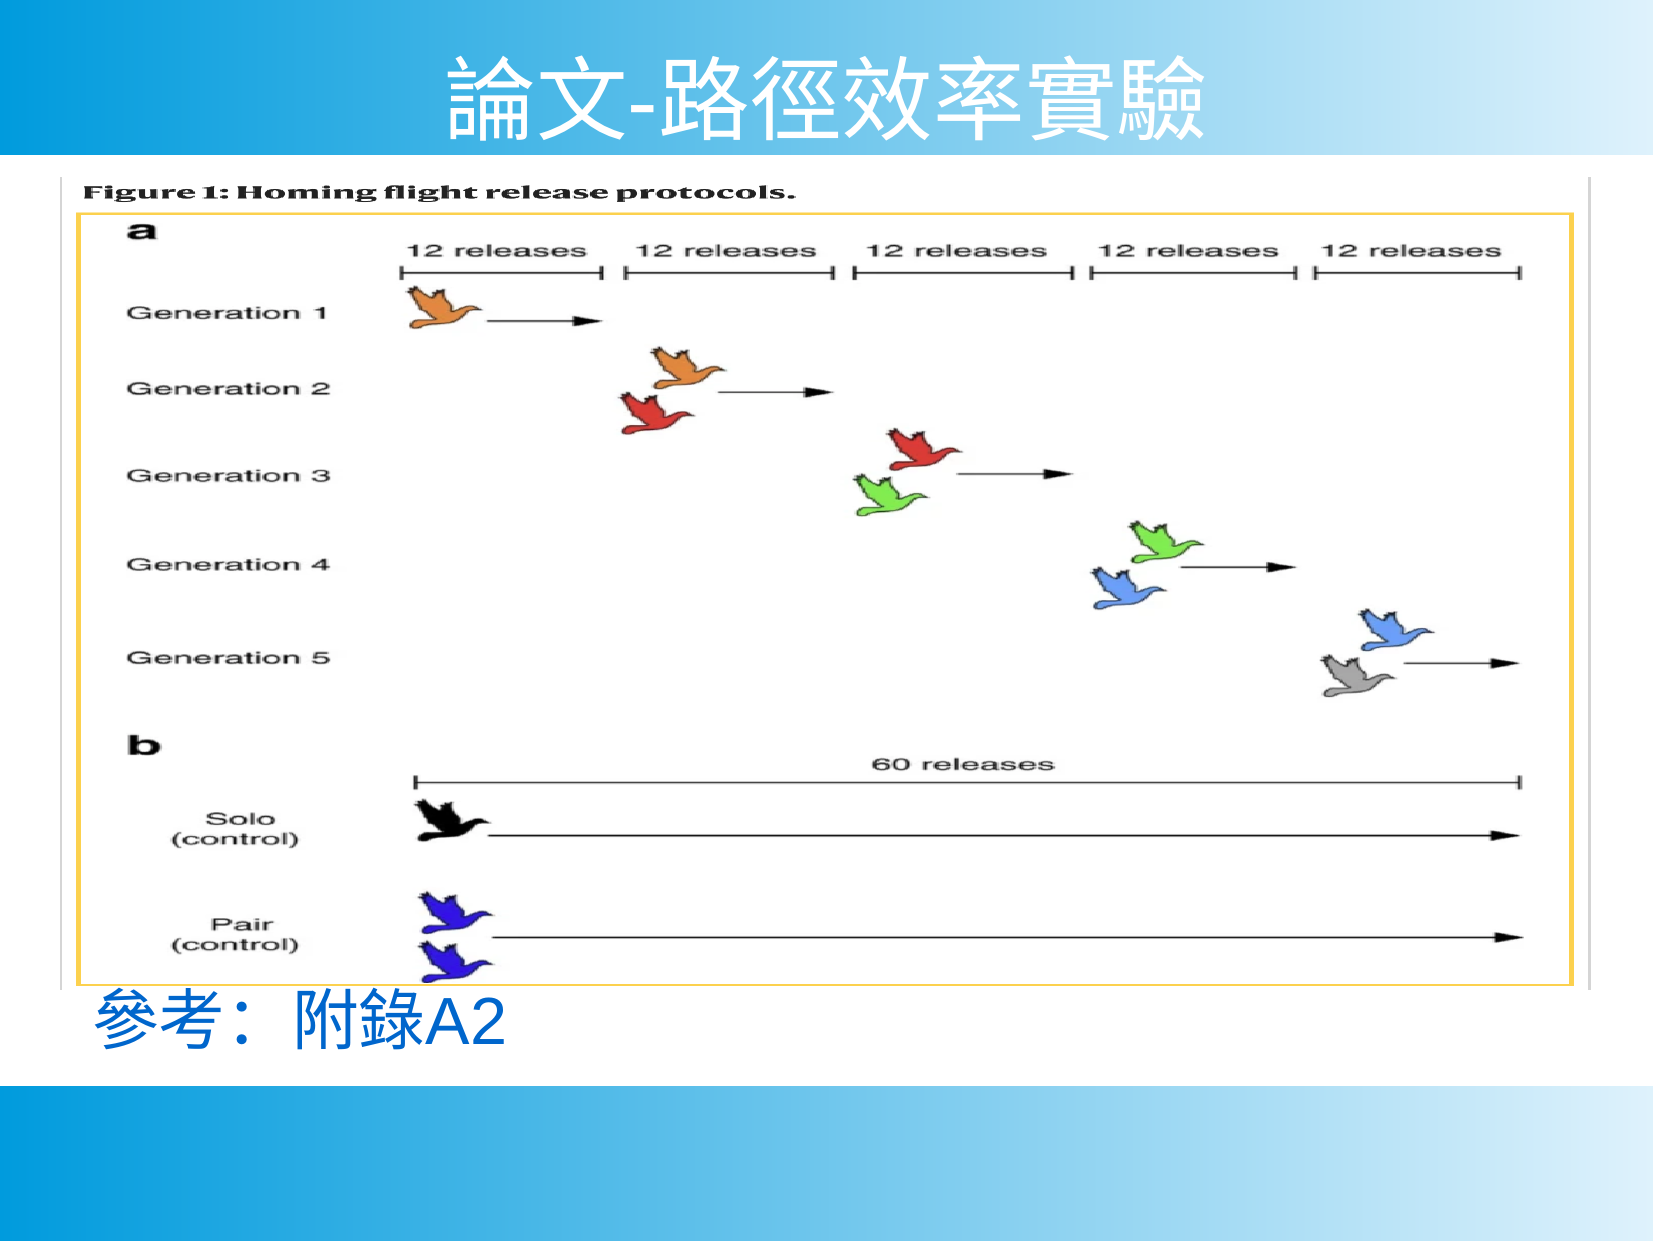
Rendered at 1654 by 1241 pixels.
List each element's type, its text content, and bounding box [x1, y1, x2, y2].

text_box 參考：附錄A2 [77, 975, 1486, 1068]
picture [60, 177, 1591, 991]
title 論文-路徑效率實驗 [82, 48, 1571, 156]
